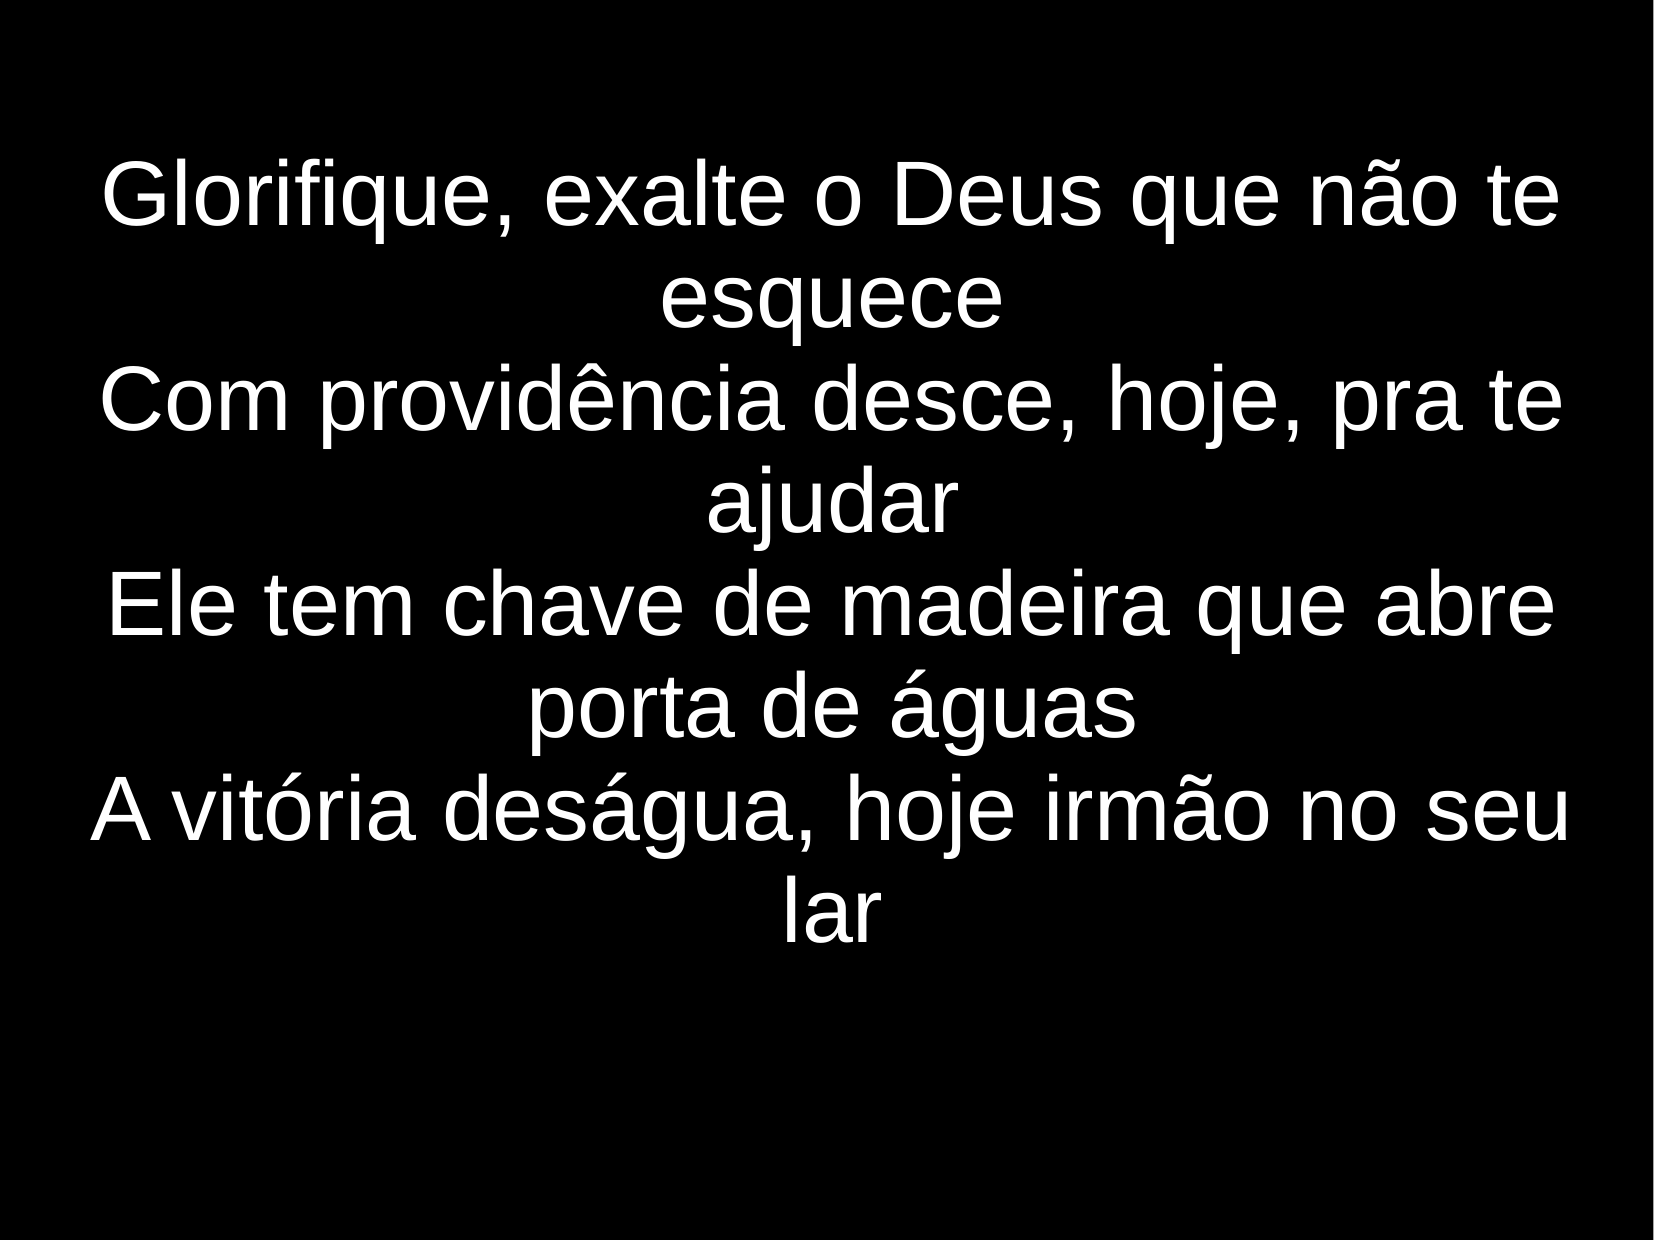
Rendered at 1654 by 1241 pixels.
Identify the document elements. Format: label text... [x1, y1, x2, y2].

subtitle Glorifique, exalte o Deus que não te esquece Com providência desce, hoje, pra te ajudar Ele tem chave de madeira que abre porta de águas A vitória deságua, hoje irmão no seu lar [35, 49, 1630, 1205]
